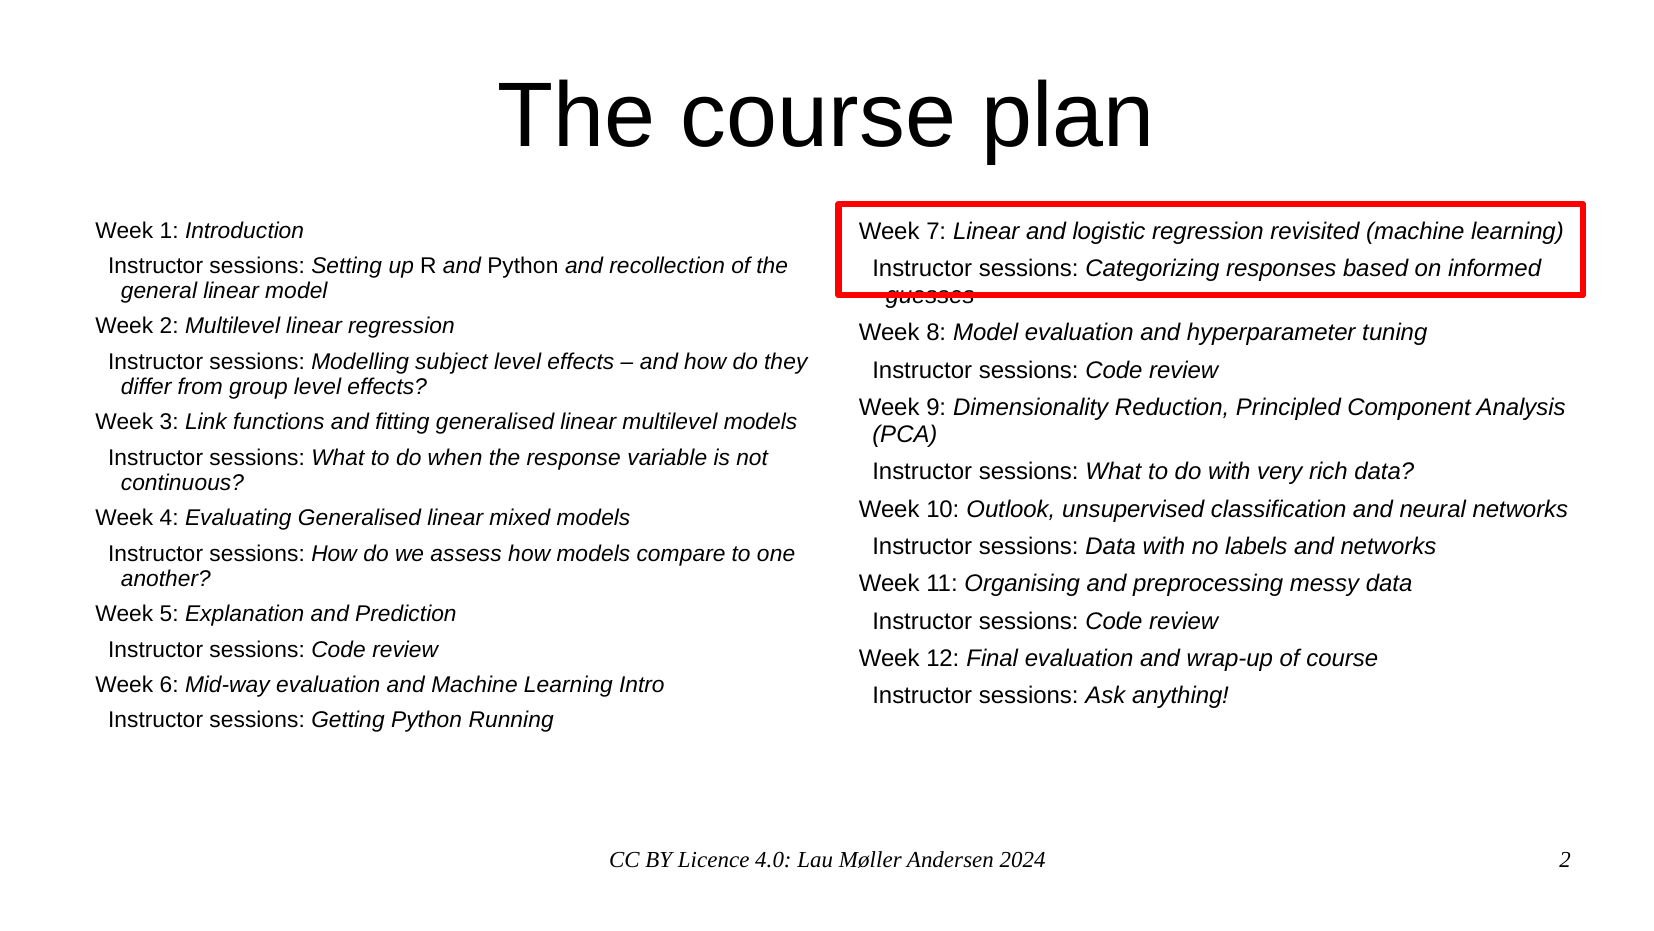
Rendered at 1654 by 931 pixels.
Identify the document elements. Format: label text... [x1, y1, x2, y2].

list Week 1: Introduction Instructor sessions: Setting up R and Python and recollection of the general linear model Week 2: Multilevel linear regression Instructor sessions: Modelling subject level effects – and how do they differ from group level effects? Week 3: Link functions and fitting generalised linear multilevel models Instructor sessions: What to do when the response variable is not continuous? Week 4: Evaluating Generalised linear mixed models Instructor sessions: How do we assess how models compare to one another? Week 5: Explanation and Prediction Instructor sessions: Code review Week 6: Mid-way evaluation and Machine Learning Intro Instructor sessions: Getting Python Running [82, 217, 809, 758]
title The course plan [82, 37, 1571, 193]
list Week 7: Linear and logistic regression revisited (machine learning) Instructor sessions: Categorizing responses based on informed guesses Week 8: Model evaluation and hyperparameter tuning Instructor sessions: Code review Week 9: Dimensionality Reduction, Principled Component Analysis (PCA) Instructor sessions: What to do with very rich data? Week 10: Outlook, unsupervised classification and neural networks Instructor sessions: Data with no labels and networks Week 11: Organising and preprocessing messy data Instructor sessions: Code review Week 12: Final evaluation and wrap-up of course Instructor sessions: Ask anything! [845, 217, 1572, 292]
list Week 7: Linear and logistic regression revisited (machine learning) Instructor sessions: Categorizing responses based on informed guesses Week 8: Model evaluation and hyperparameter tuning Instructor sessions: Code review Week 9: Dimensionality Reduction, Principled Component Analysis (PCA) Instructor sessions: What to do with very rich data? Week 10: Outlook, unsupervised classification and neural networks Instructor sessions: Data with no labels and networks Week 11: Organising and preprocessing messy data Instructor sessions: Code review Week 12: Final evaluation and wrap-up of course Instructor sessions: Ask anything! [845, 298, 1572, 758]
